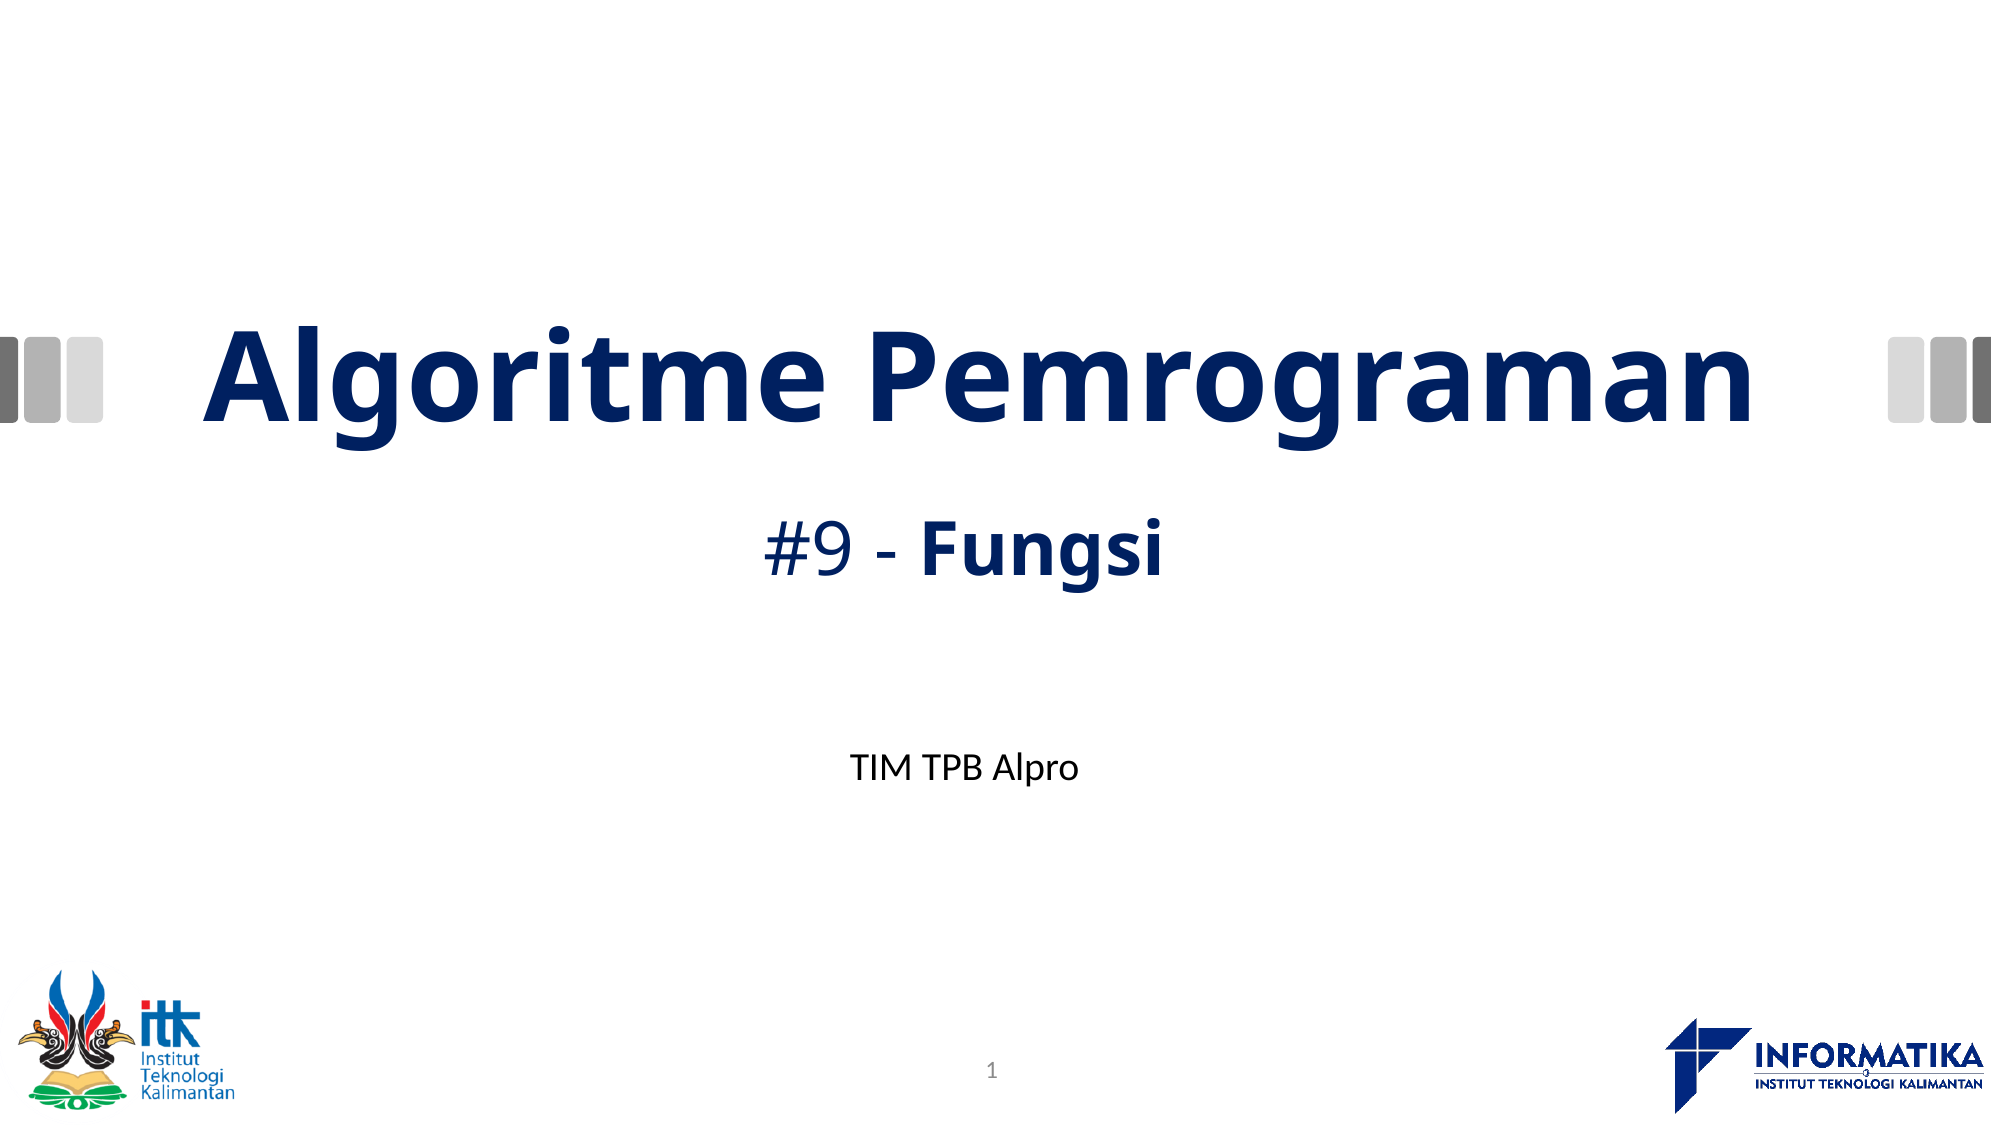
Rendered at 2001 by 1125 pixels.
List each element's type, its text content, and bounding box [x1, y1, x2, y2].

slide_number <number> [823, 1043, 1161, 1094]
subtitle TIM TPB Alpro [514, 766, 1415, 824]
title Algoritme Pemrograman [40, 259, 1922, 503]
text_box #9 - Fungsi [514, 503, 1415, 766]
picture [0, 935, 253, 1125]
picture [1664, 1017, 1984, 1114]
